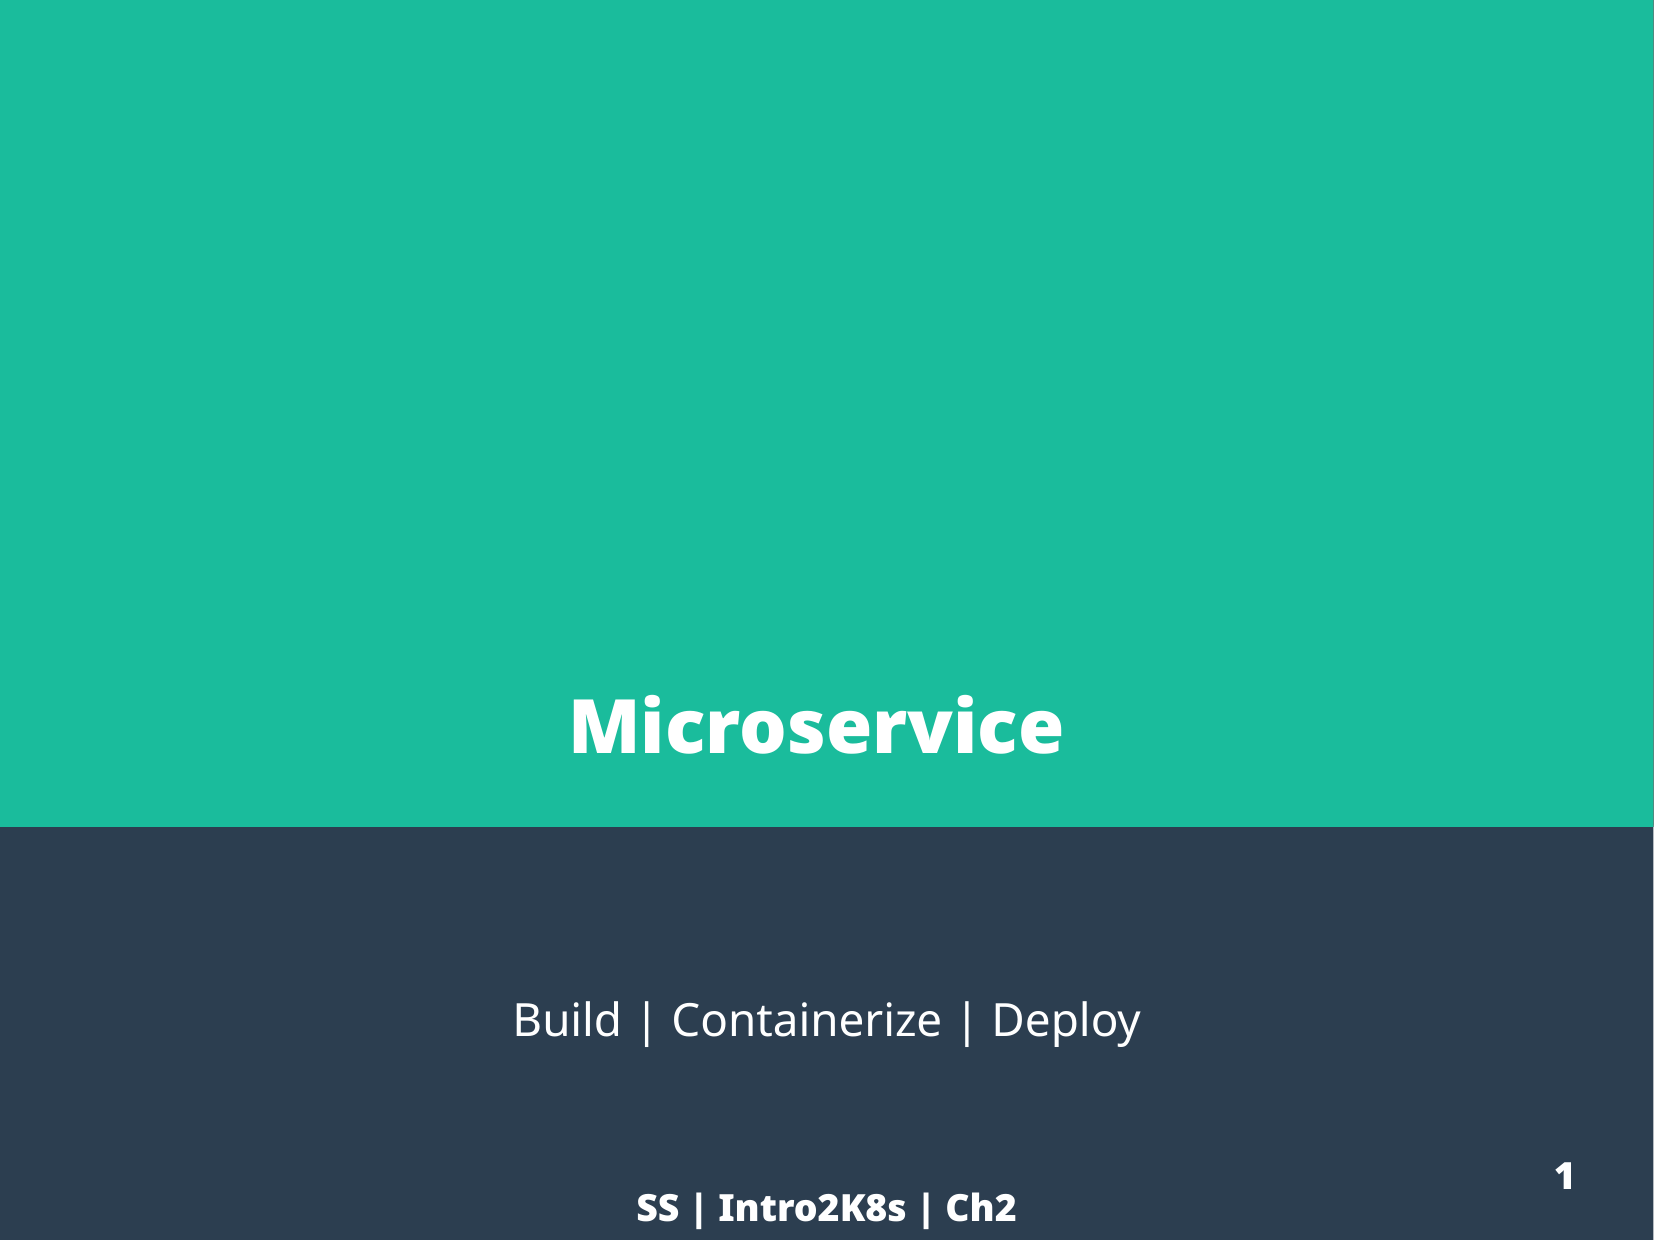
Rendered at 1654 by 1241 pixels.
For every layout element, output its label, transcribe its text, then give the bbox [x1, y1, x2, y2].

subtitle Build | Containerize | Deploy [59, 856, 1595, 1182]
title Microservice [59, 620, 1595, 778]
